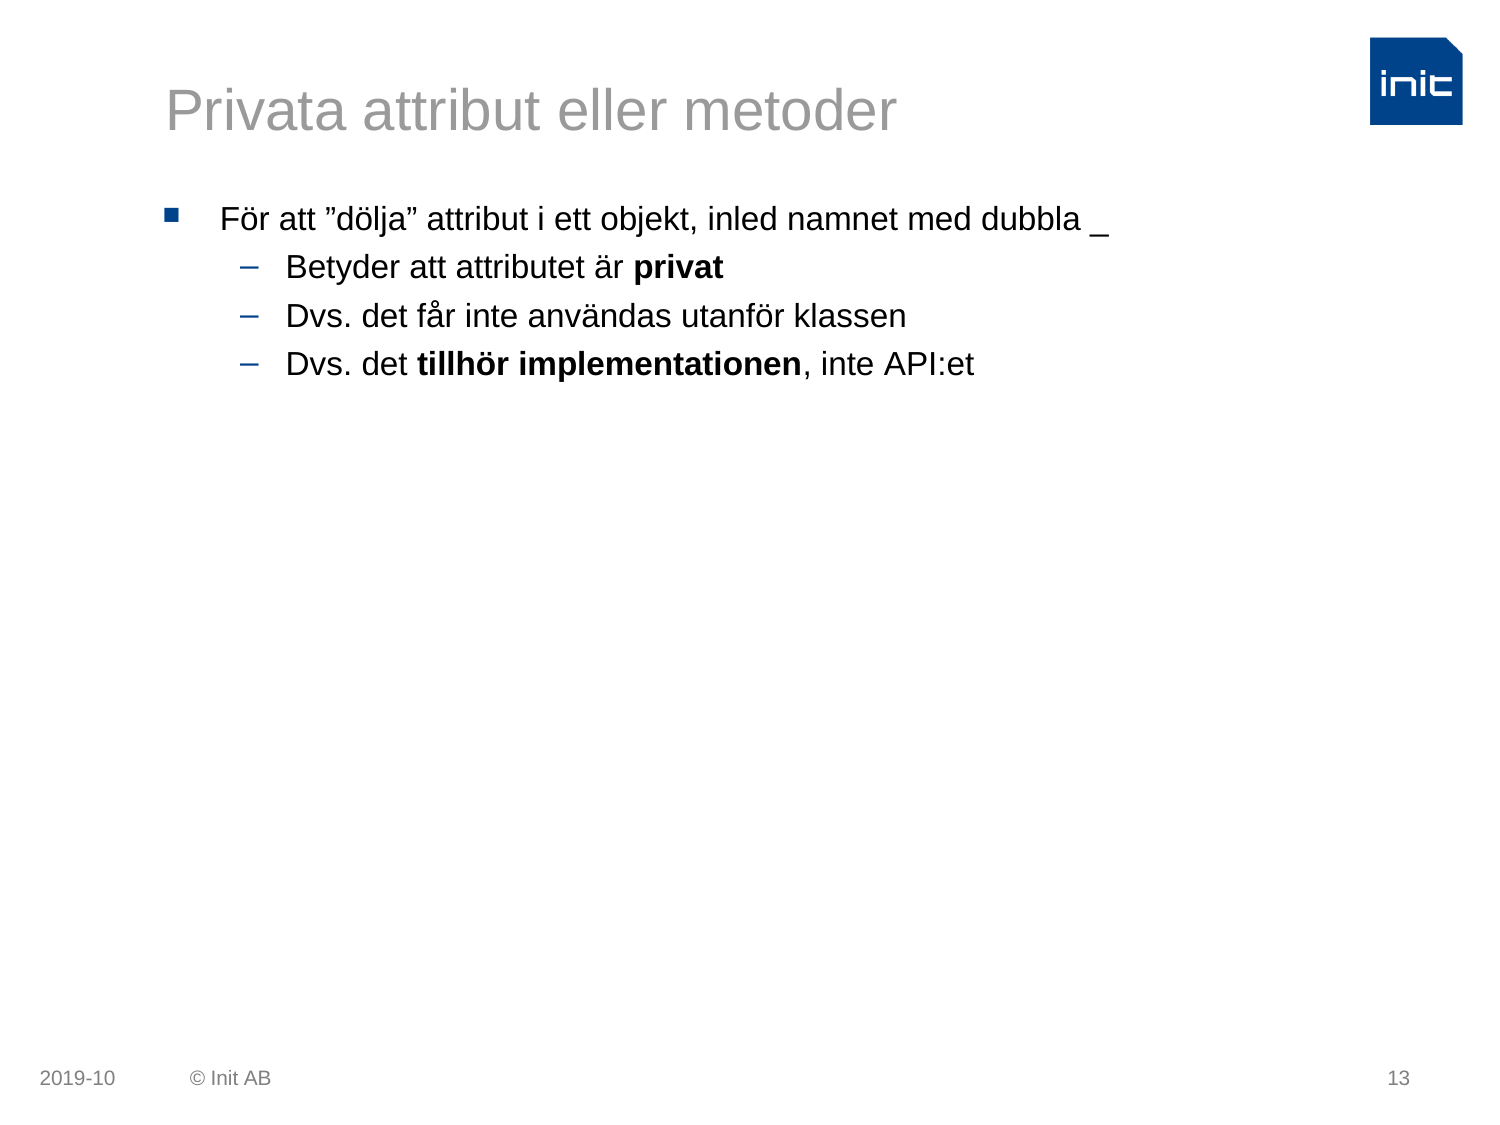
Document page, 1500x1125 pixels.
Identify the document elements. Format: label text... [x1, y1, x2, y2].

text_box © Init AB [174, 1037, 1326, 1098]
text_box <nummer> [1350, 1037, 1426, 1098]
text_box Privata attribut eller metoder [150, 0, 1351, 151]
text_box För att ”dölja” attribut i ett objekt, inled namnet med dubbla _ Betyder att attributet är privat Dvs. det får inte användas utanför klassen Dvs. det tillhör implementationen, inte API:et [150, 189, 1351, 963]
picture [1370, 37, 1463, 125]
text_box 2019-10 [24, 1037, 151, 1098]
